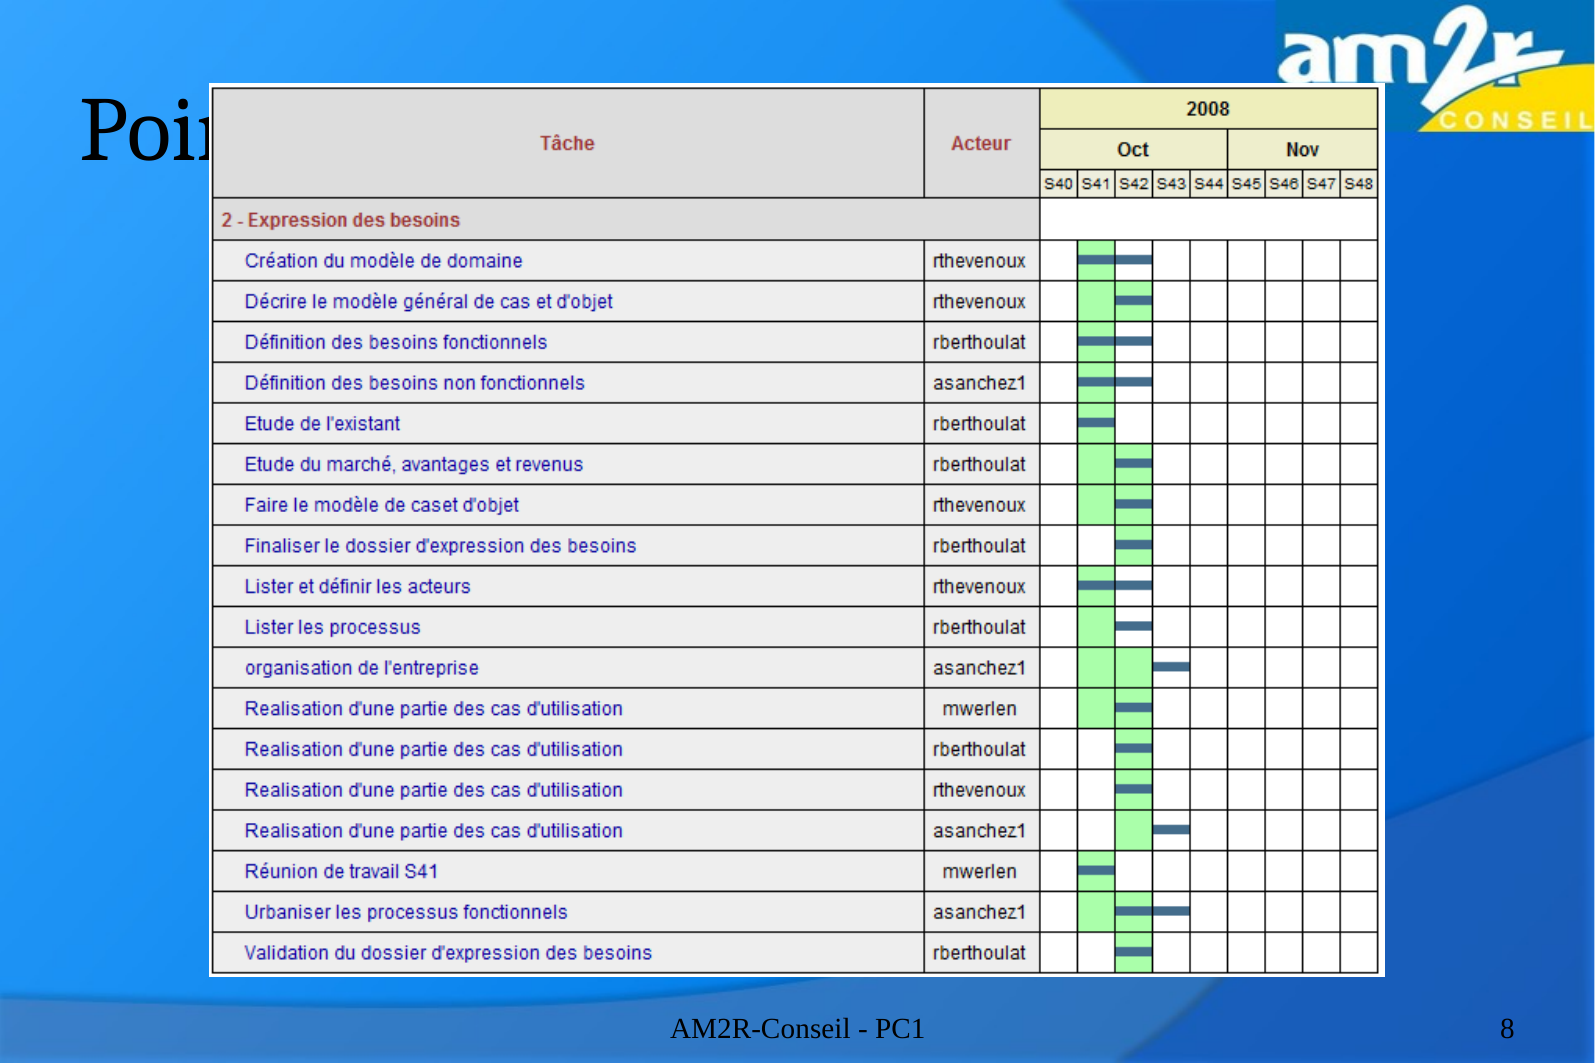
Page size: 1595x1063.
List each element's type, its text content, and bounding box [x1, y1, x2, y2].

title Point d'avancement [79, 42, 1253, 220]
picture [0, 0, 1595, 1063]
